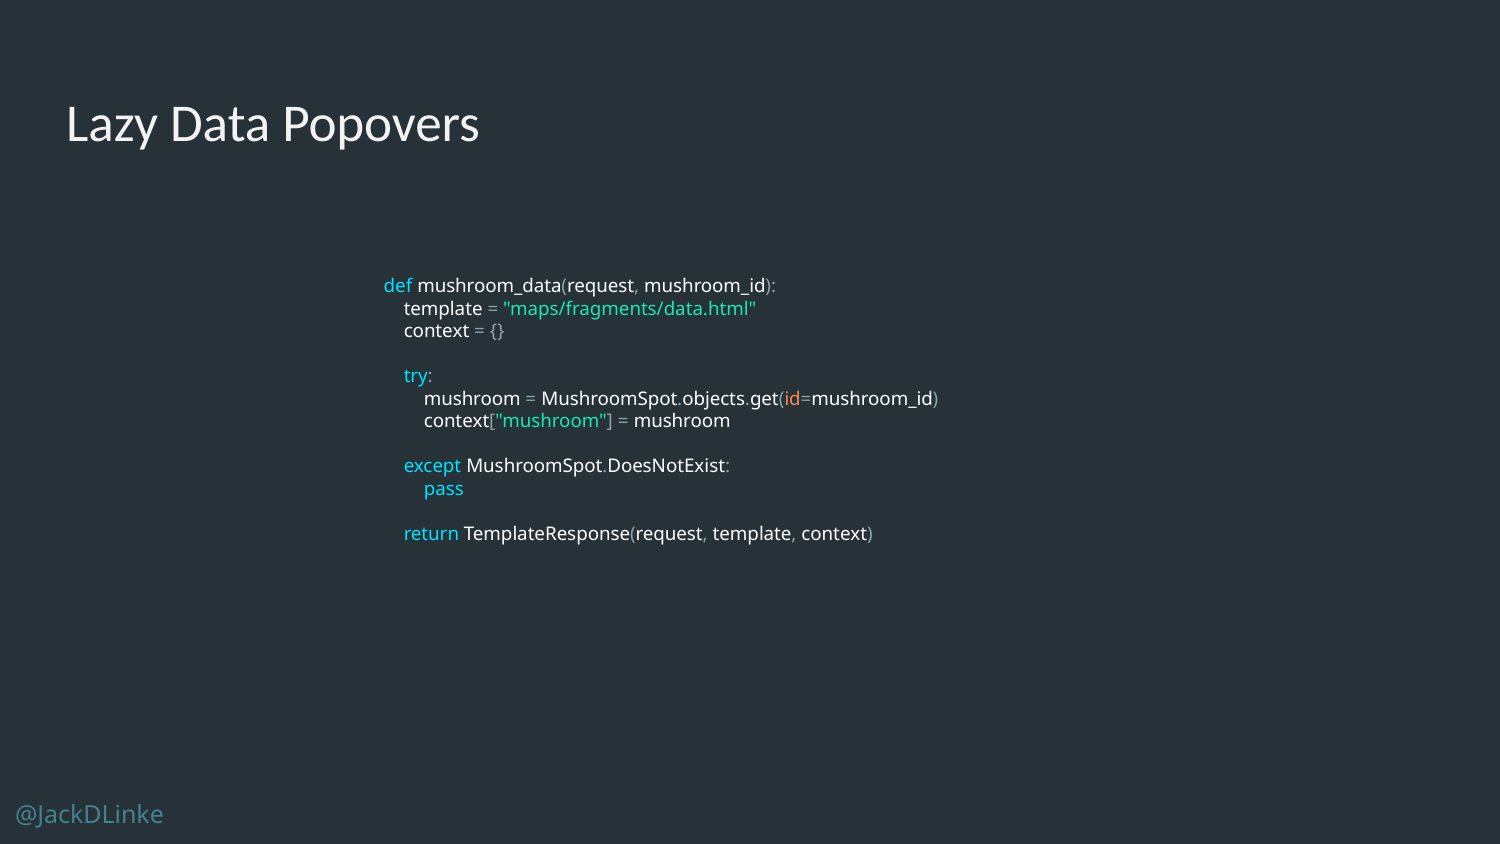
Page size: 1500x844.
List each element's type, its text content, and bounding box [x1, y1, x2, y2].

text_box def mushroom_data(request, mushroom_id): template = "maps/fragments/data.html" context = {} try: mushroom = MushroomSpot.objects.get(id=mushroom_id) context["mushroom"] = mushroom except MushroomSpot.DoesNotExist: pass return TemplateResponse(request, template, context) [368, 259, 1082, 582]
title Lazy Data Popovers [51, 72, 1449, 167]
